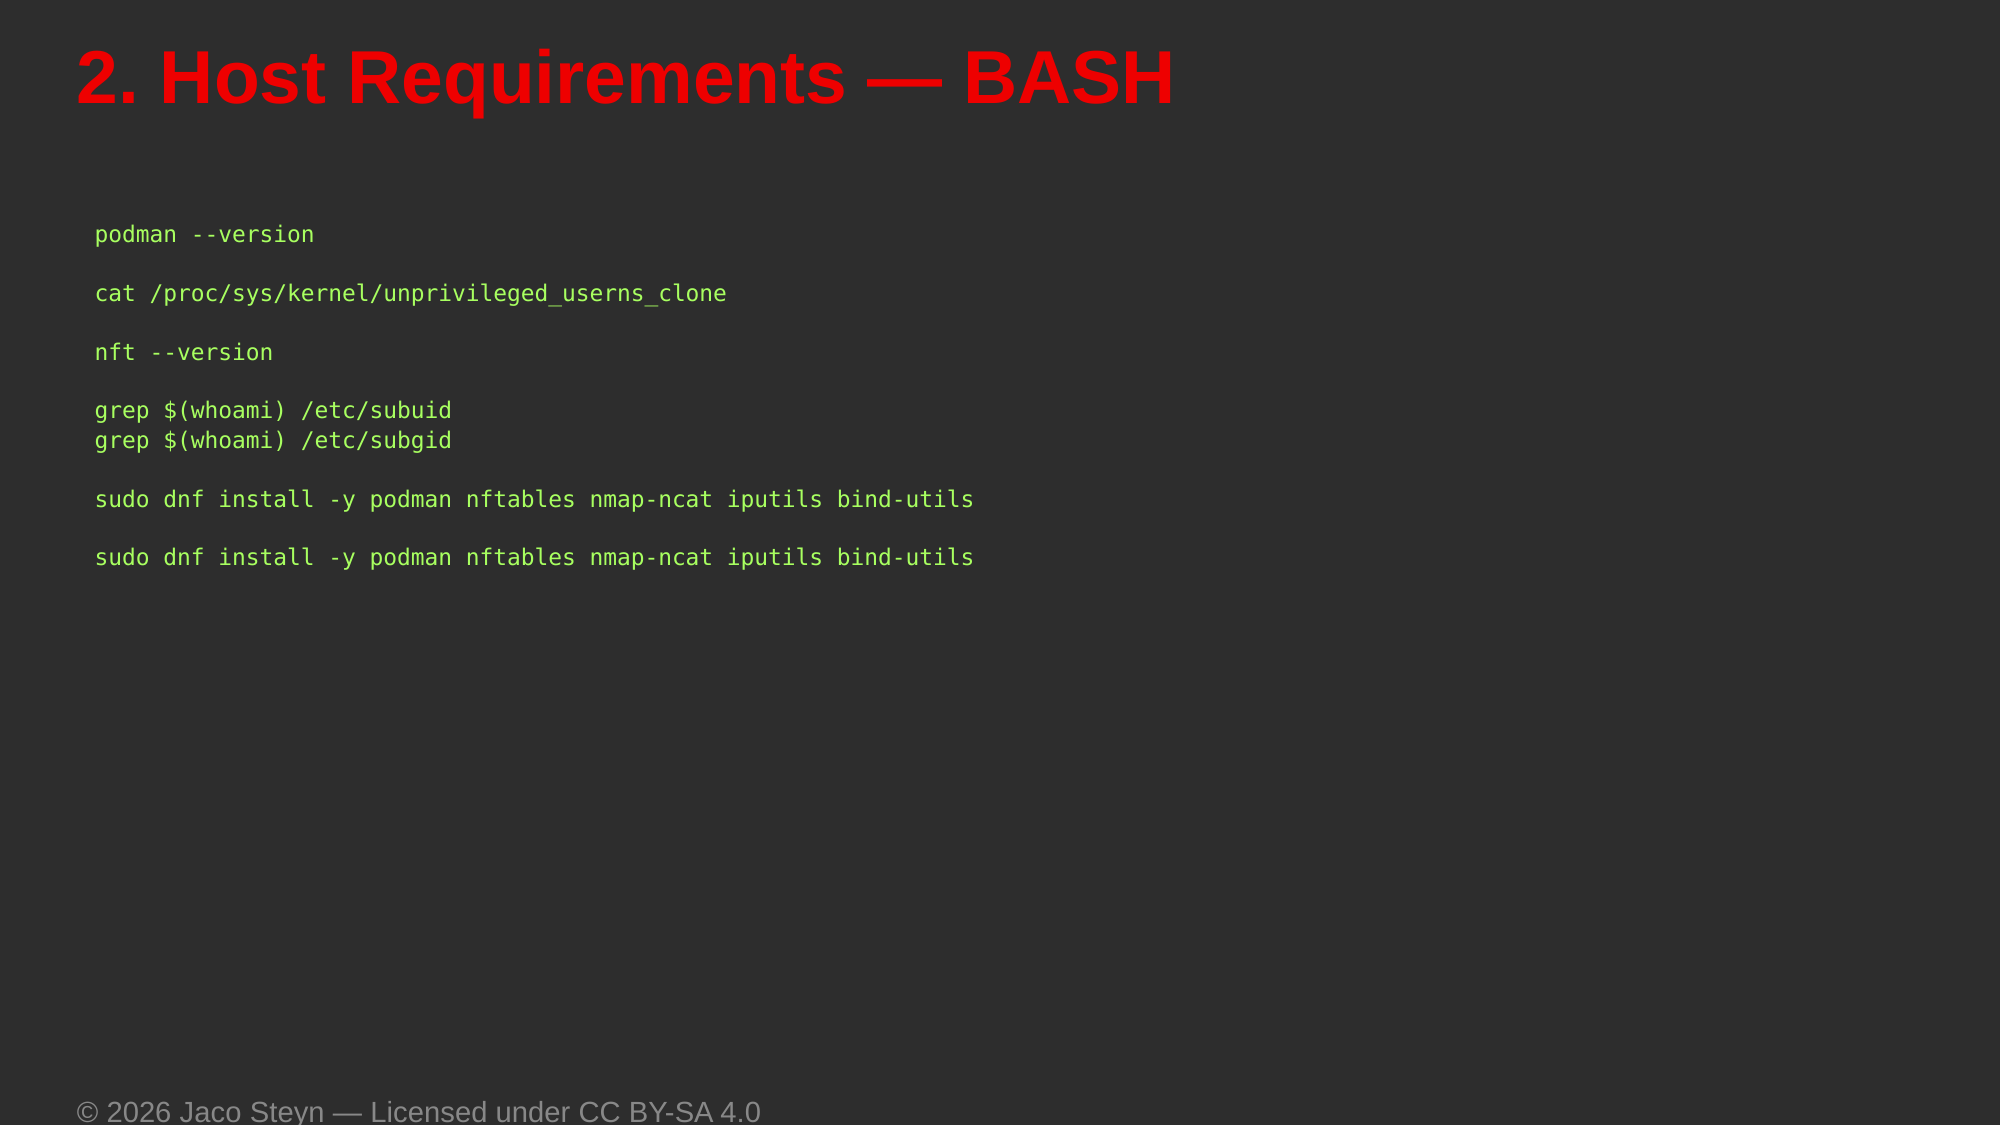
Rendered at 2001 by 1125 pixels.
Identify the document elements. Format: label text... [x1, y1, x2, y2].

text_box 2. Host Requirements — BASH [59, 23, 1942, 178]
text_box © 2026 Jaco Steyn — Licensed under CC BY-SA 4.0 [59, 1083, 1942, 1120]
text_box podman --version cat /proc/sys/kernel/unprivileged_userns_clone nft --version grep $(whoami) /etc/subuid grep $(whoami) /etc/subgid sudo dnf install -y podman nftables nmap-ncat iputils bind-utils sudo dnf install -y podman nftables nmap-ncat iputils bind-utils [59, 194, 1942, 1052]
